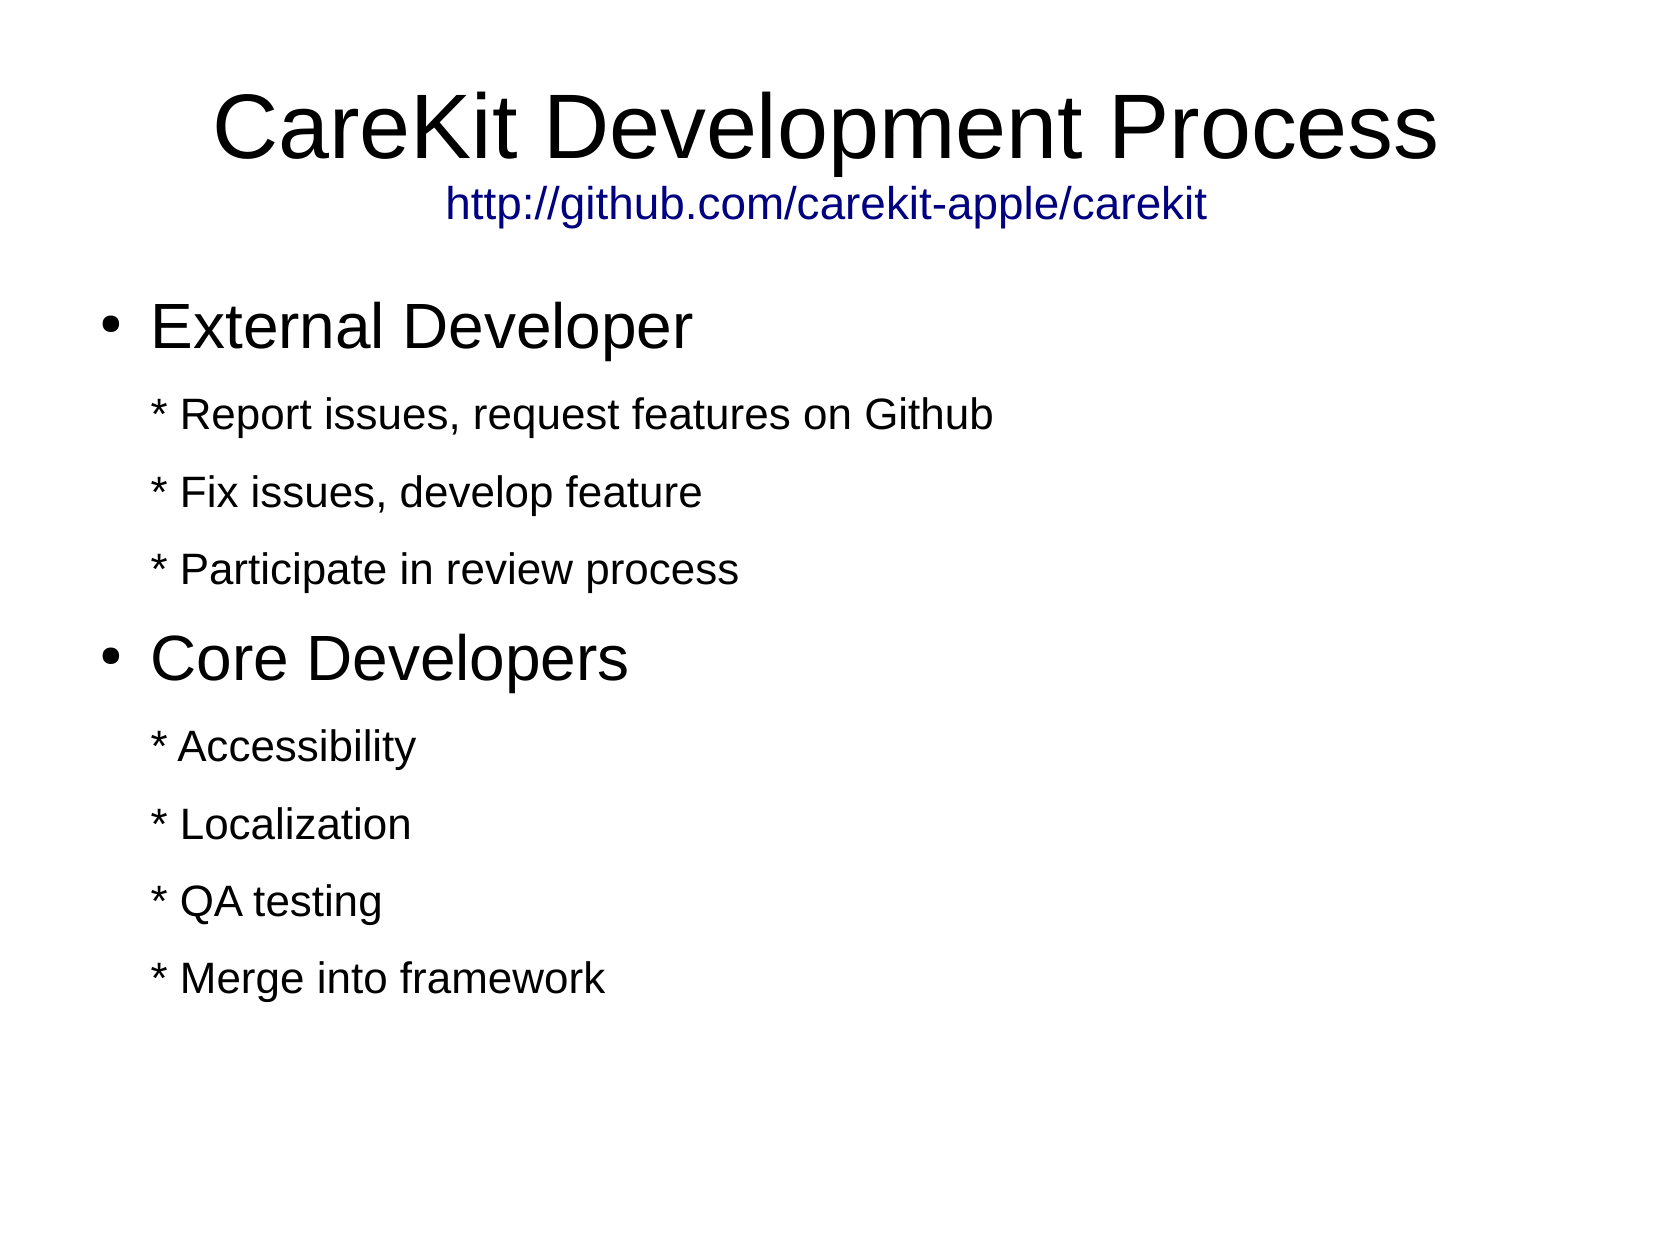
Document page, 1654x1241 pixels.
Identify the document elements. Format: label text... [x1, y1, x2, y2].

title CareKit Development Process http://github.com/carekit-apple/carekit [82, 49, 1571, 257]
list External Developer * Report issues, request features on Github * Fix issues, develop feature * Participate in review process Core Developers * Accessibility * Localization * QA testing * Merge into framework [82, 290, 1571, 1010]
